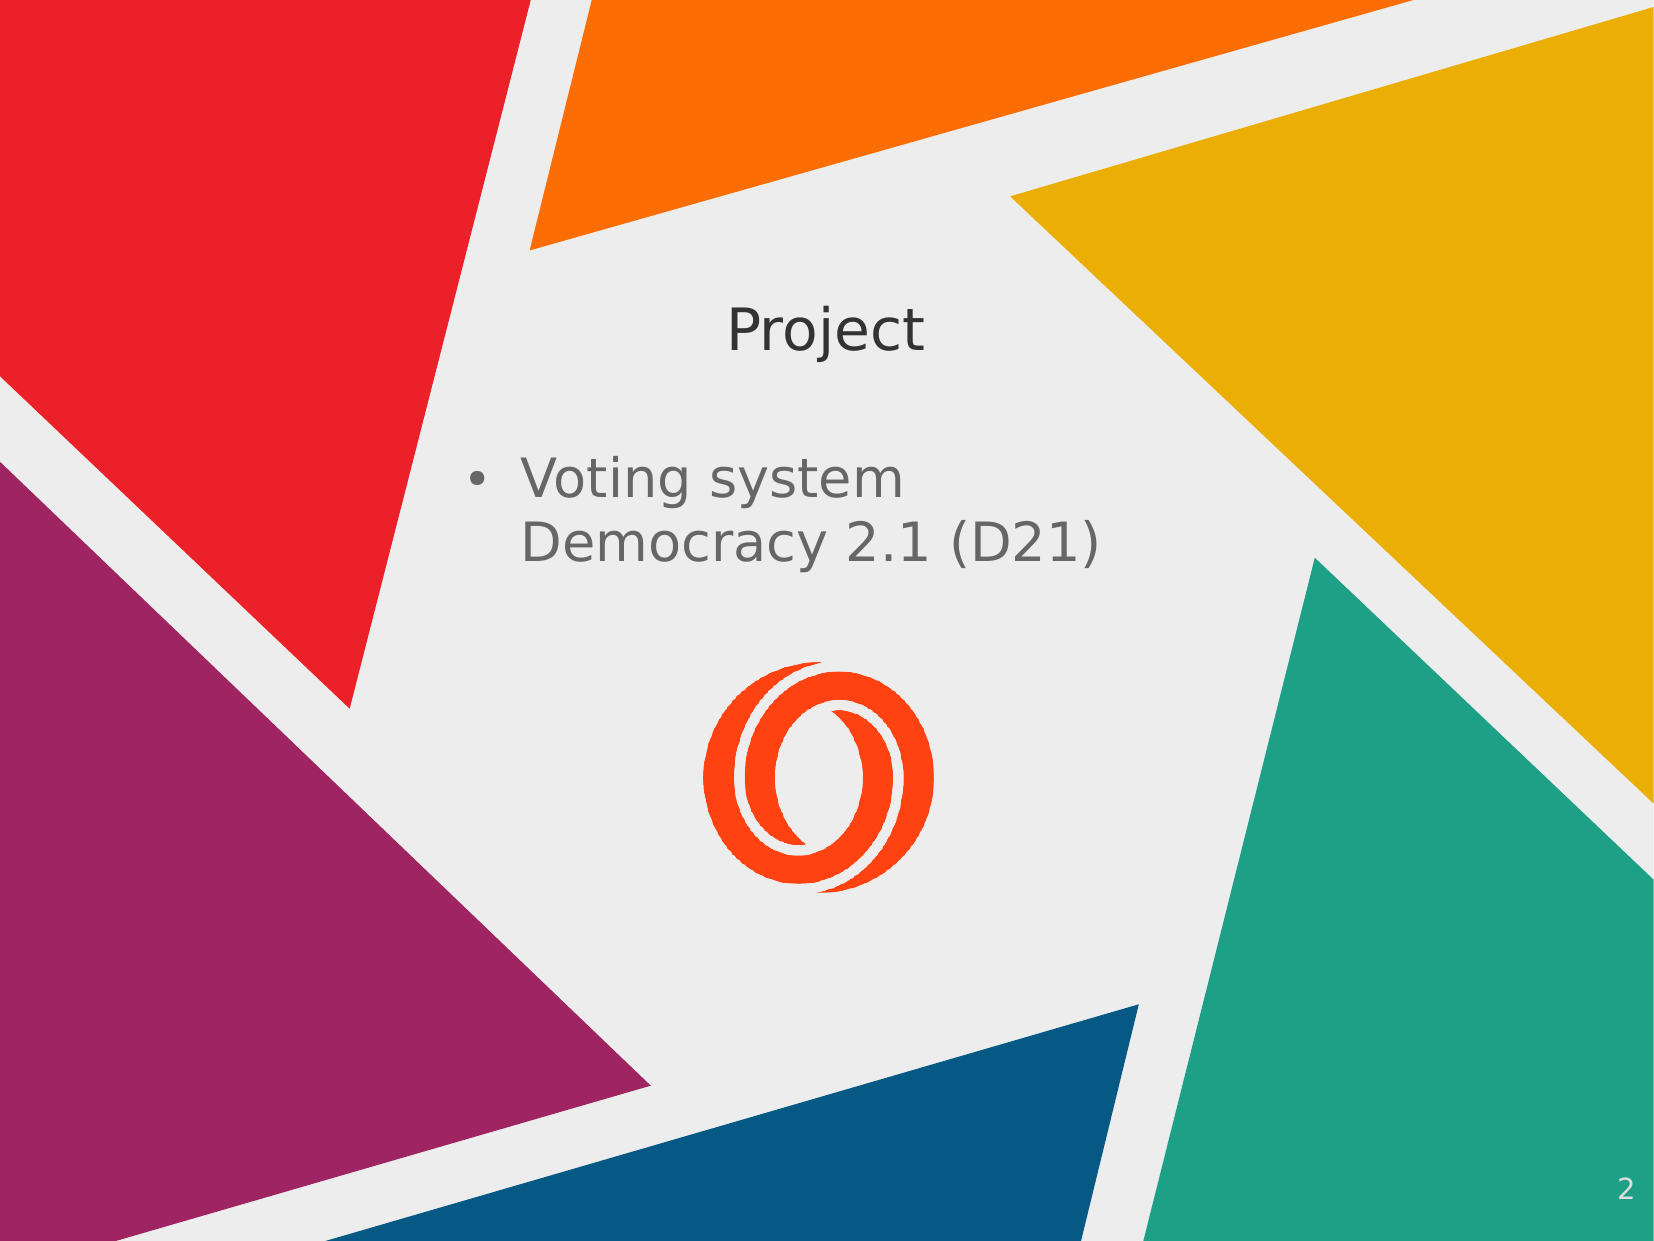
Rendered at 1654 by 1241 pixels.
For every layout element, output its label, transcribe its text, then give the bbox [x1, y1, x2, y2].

list Voting system Democracy 2.1 (D21) [450, 447, 1246, 1005]
picture [703, 662, 934, 893]
title Project [467, 226, 1185, 434]
